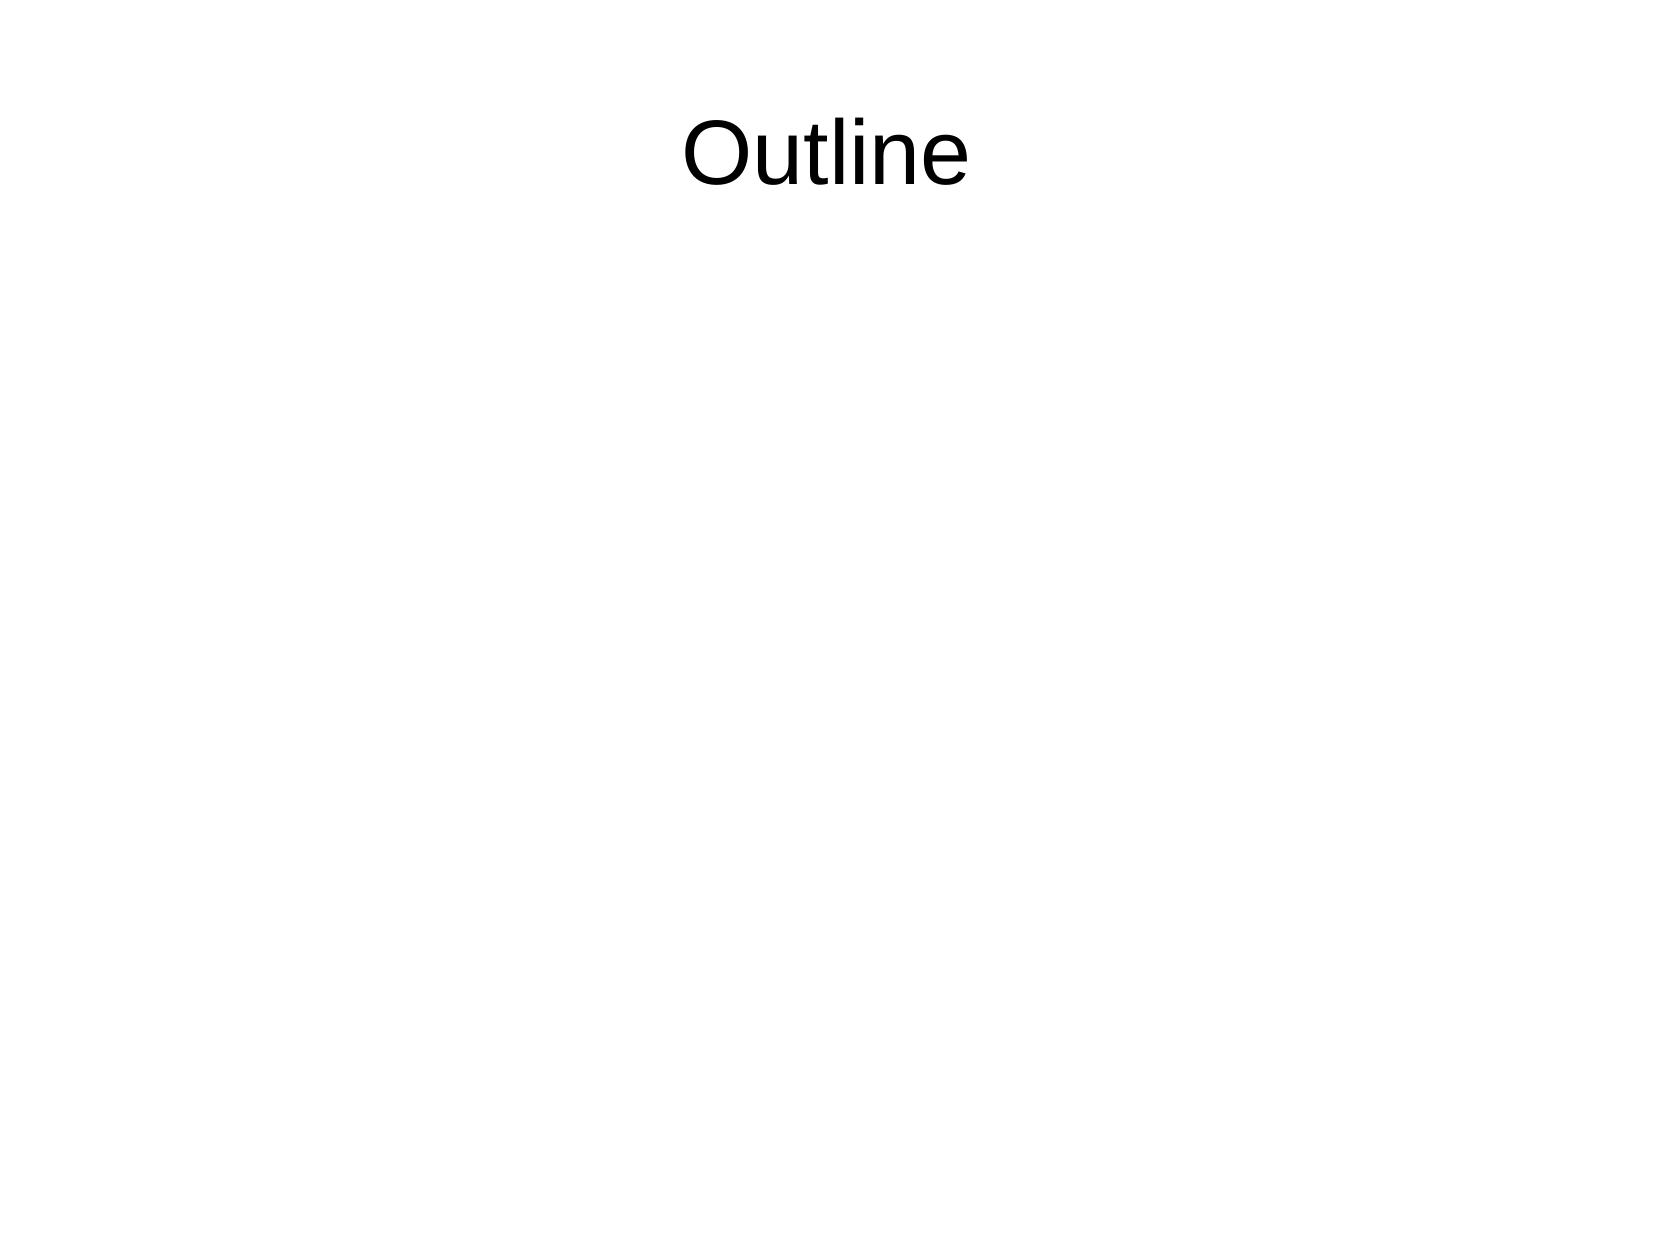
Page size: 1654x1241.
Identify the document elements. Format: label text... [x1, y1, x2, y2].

title Outline [82, 49, 1571, 257]
